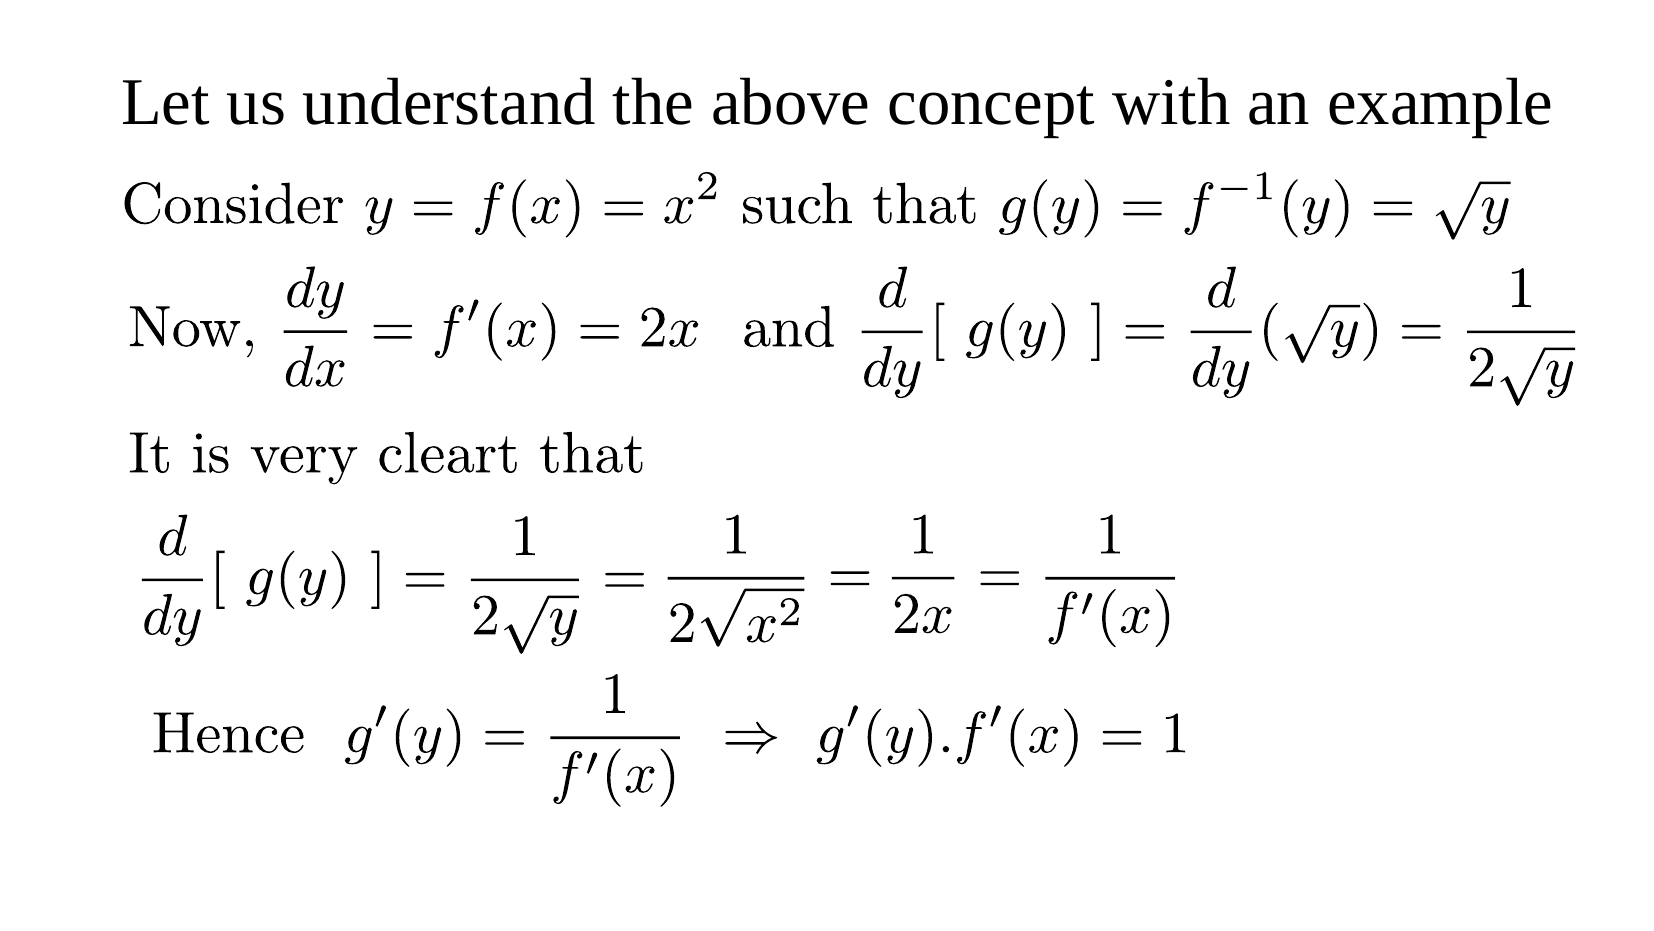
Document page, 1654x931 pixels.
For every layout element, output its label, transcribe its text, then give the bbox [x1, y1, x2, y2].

text_box [744, 266, 1576, 406]
text_box [891, 514, 1020, 634]
text_box [667, 514, 870, 647]
text_box [153, 674, 1186, 807]
title Let us understand the above concept with an example [47, 37, 1607, 886]
text_box [129, 266, 699, 387]
text_box [129, 431, 643, 485]
text_box [124, 171, 1511, 240]
text_box [1045, 514, 1175, 648]
text_box [141, 514, 644, 654]
